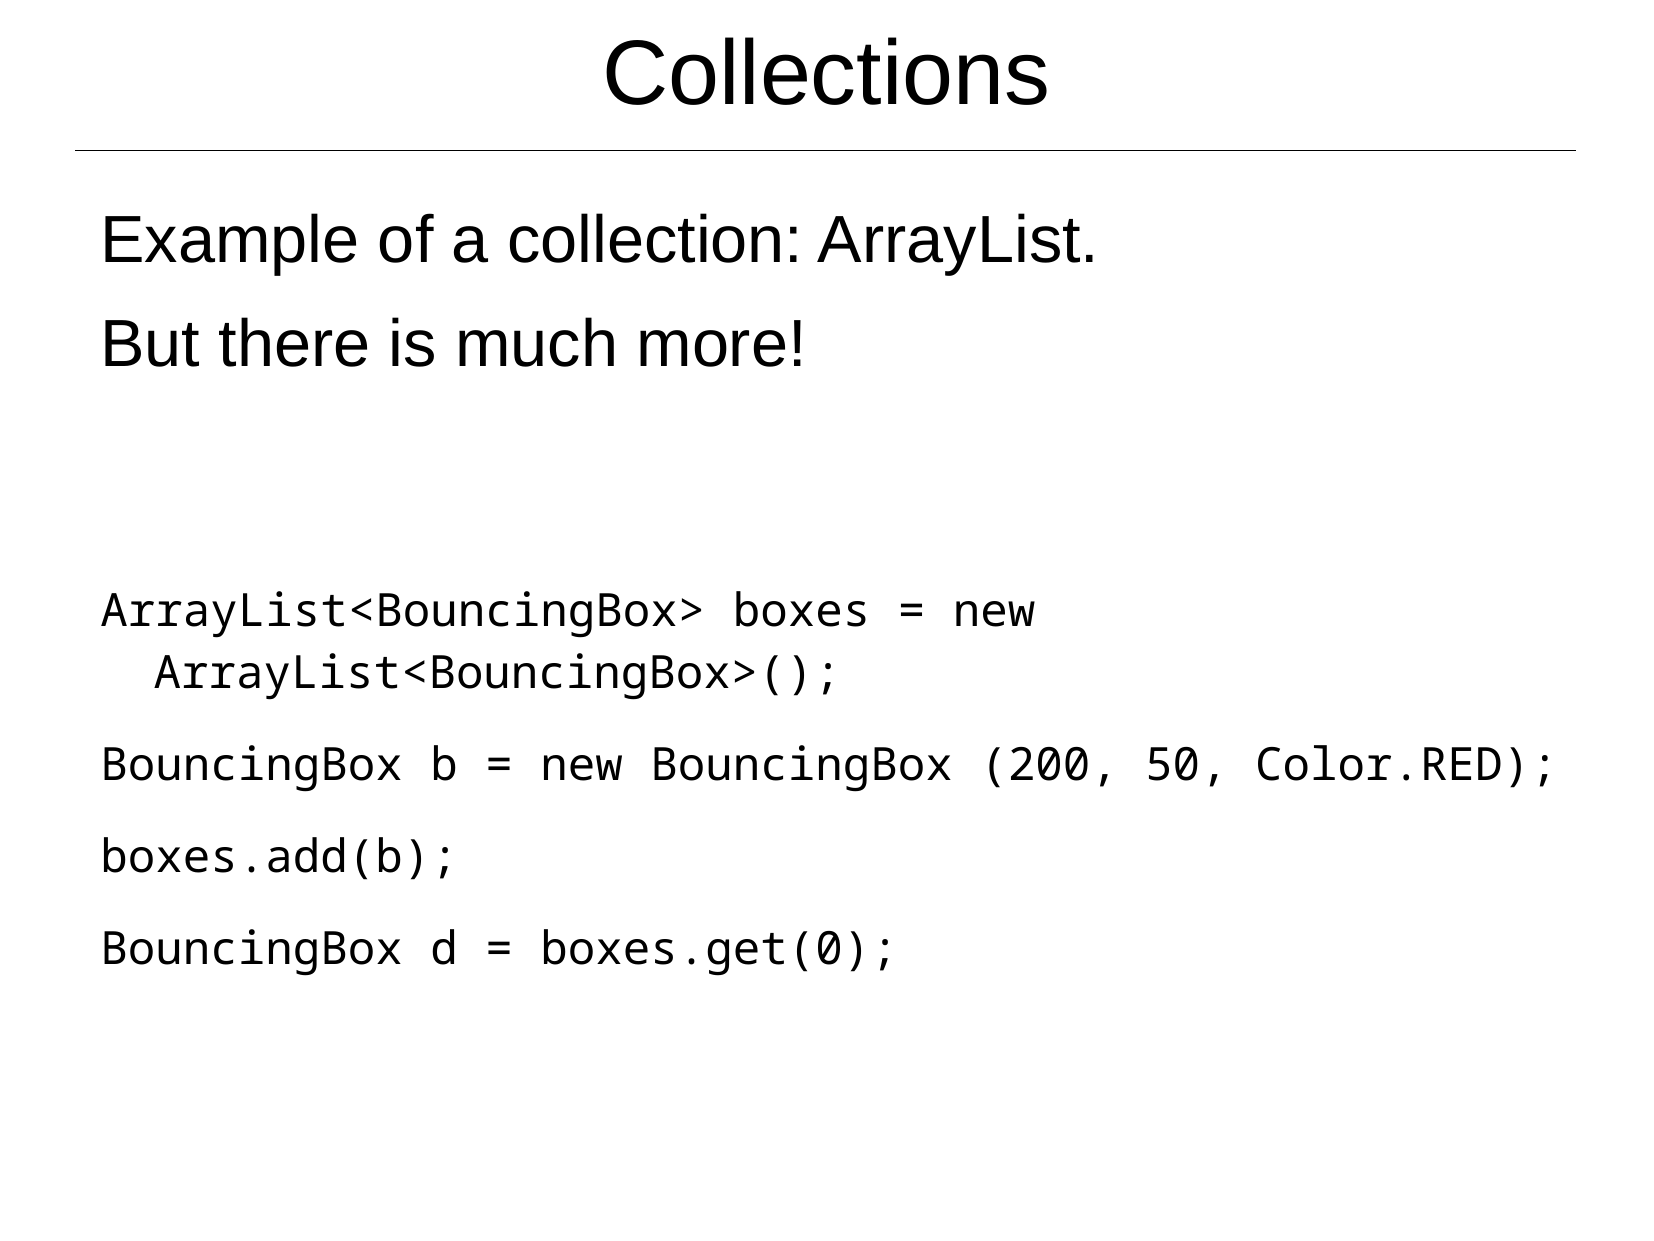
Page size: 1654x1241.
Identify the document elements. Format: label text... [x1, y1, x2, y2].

title Collections [82, 3, 1571, 143]
list Example of a collection: ArrayList. But there is much more! ArrayList<BouncingBox> boxes = new ArrayList<BouncingBox>(); BouncingBox b = new BouncingBox (200, 50, Color.RED); boxes.add(b); BouncingBox d = boxes.get(0); [82, 201, 1571, 1006]
